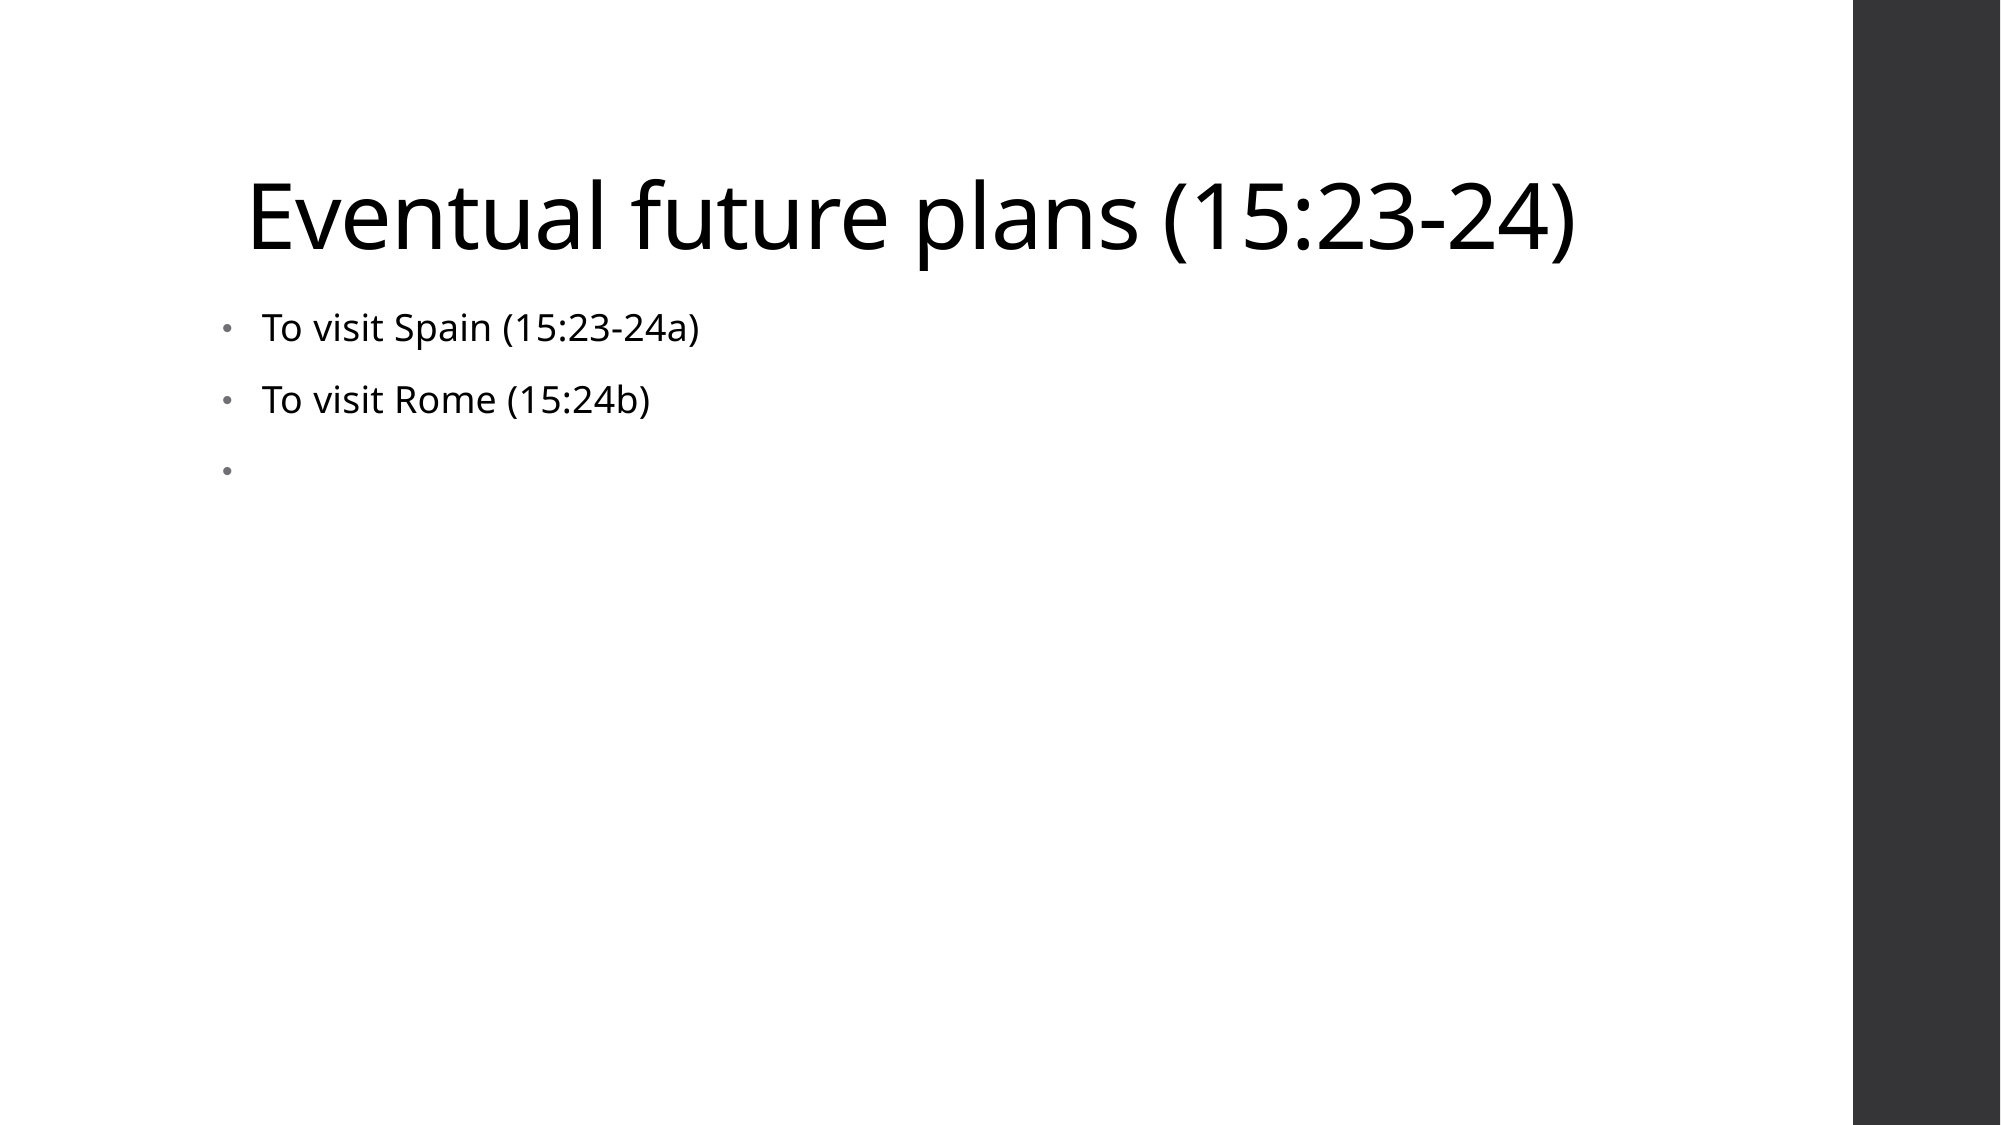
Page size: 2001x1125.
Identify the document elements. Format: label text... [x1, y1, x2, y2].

list To visit Spain (15:23-24a) To visit Rome (15:24b) [206, 299, 1617, 1014]
title Eventual future plans (15:23-24) [206, 60, 1797, 278]
